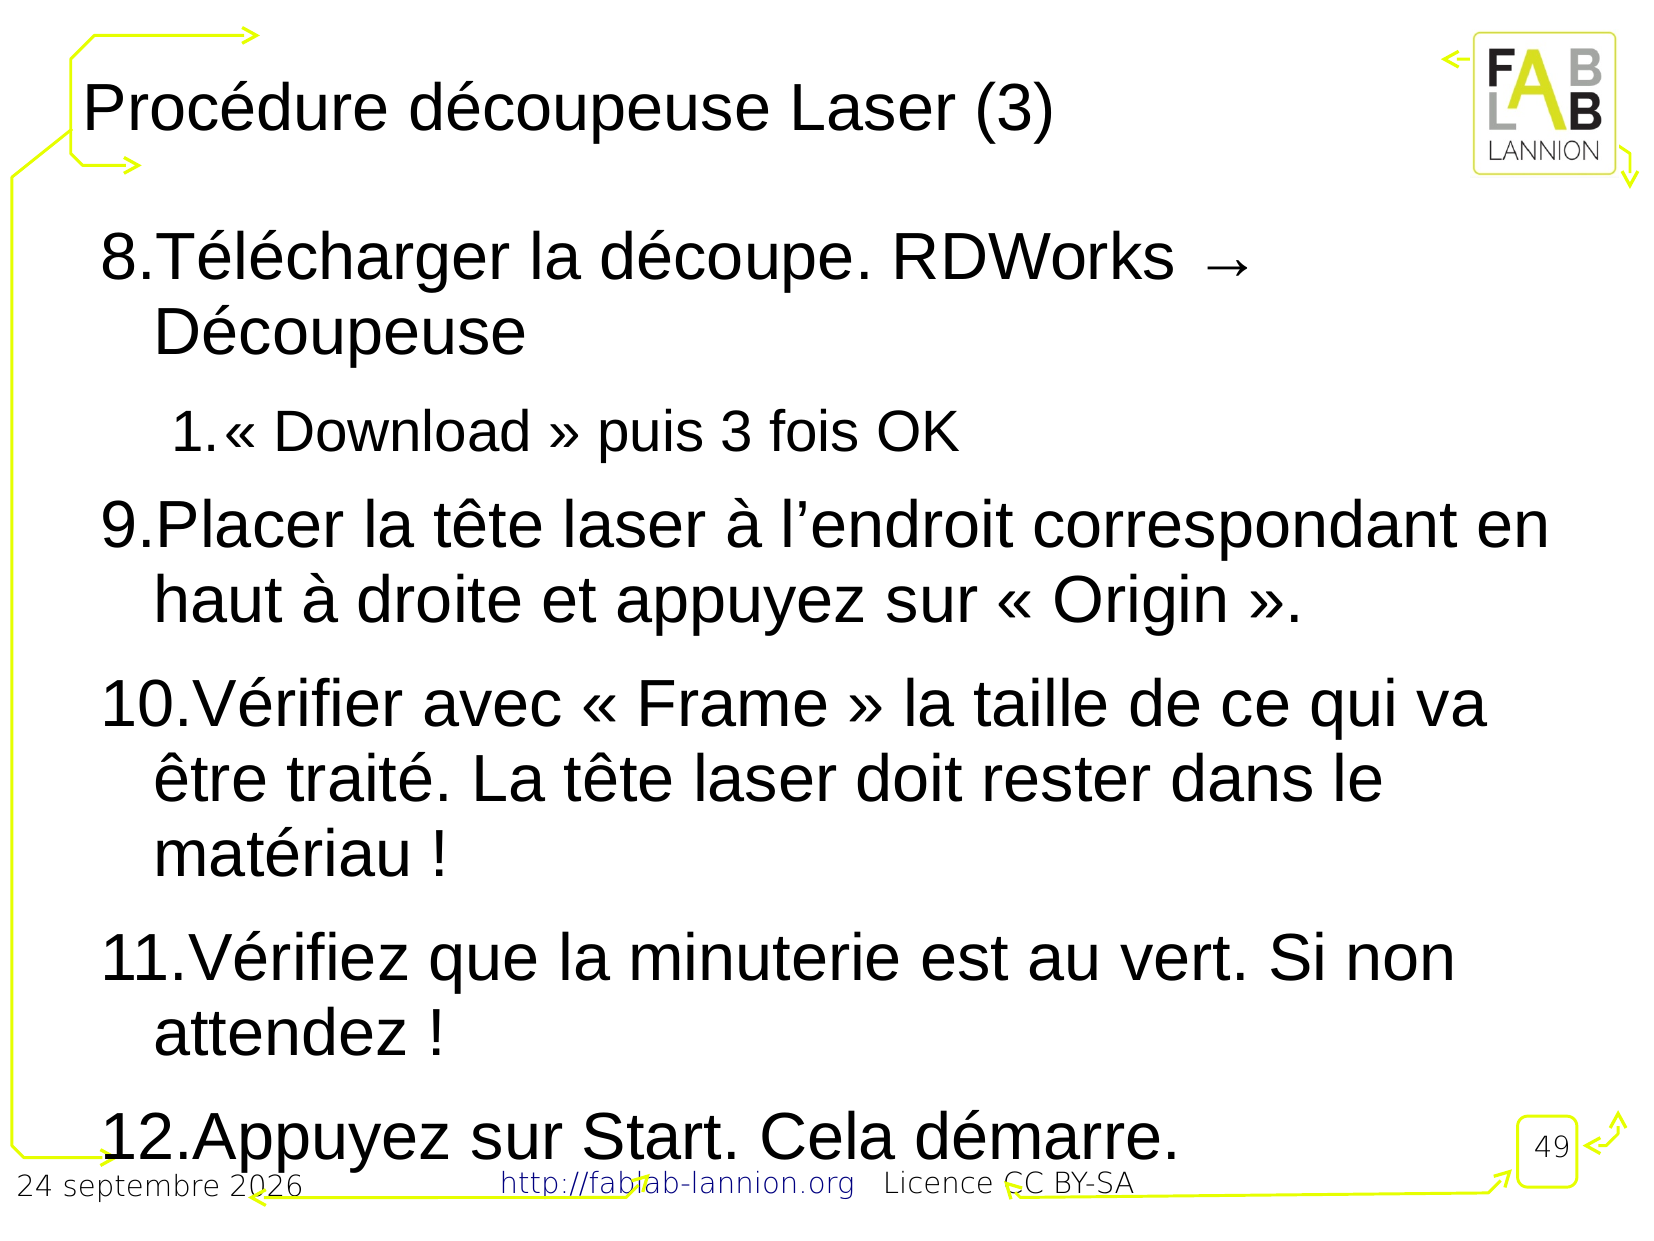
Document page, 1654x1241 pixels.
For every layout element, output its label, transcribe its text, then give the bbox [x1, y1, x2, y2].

title Procédure découpeuse Laser (3) [82, 49, 1441, 166]
list Télécharger la découpe. RDWorks → Découpeuse « Download » puis 3 fois OK Placer la tête laser à l’endroit correspondant en haut à droite et appuyez sur « Origin ». Vérifier avec « Frame » la taille de ce qui va être traité. La tête laser doit rester dans le matériau ! Vérifiez que la minuterie est au vert. Si non attendez ! Appuyez sur Start. Cela démarre. [82, 219, 1571, 1146]
picture [1470, 29, 1619, 178]
